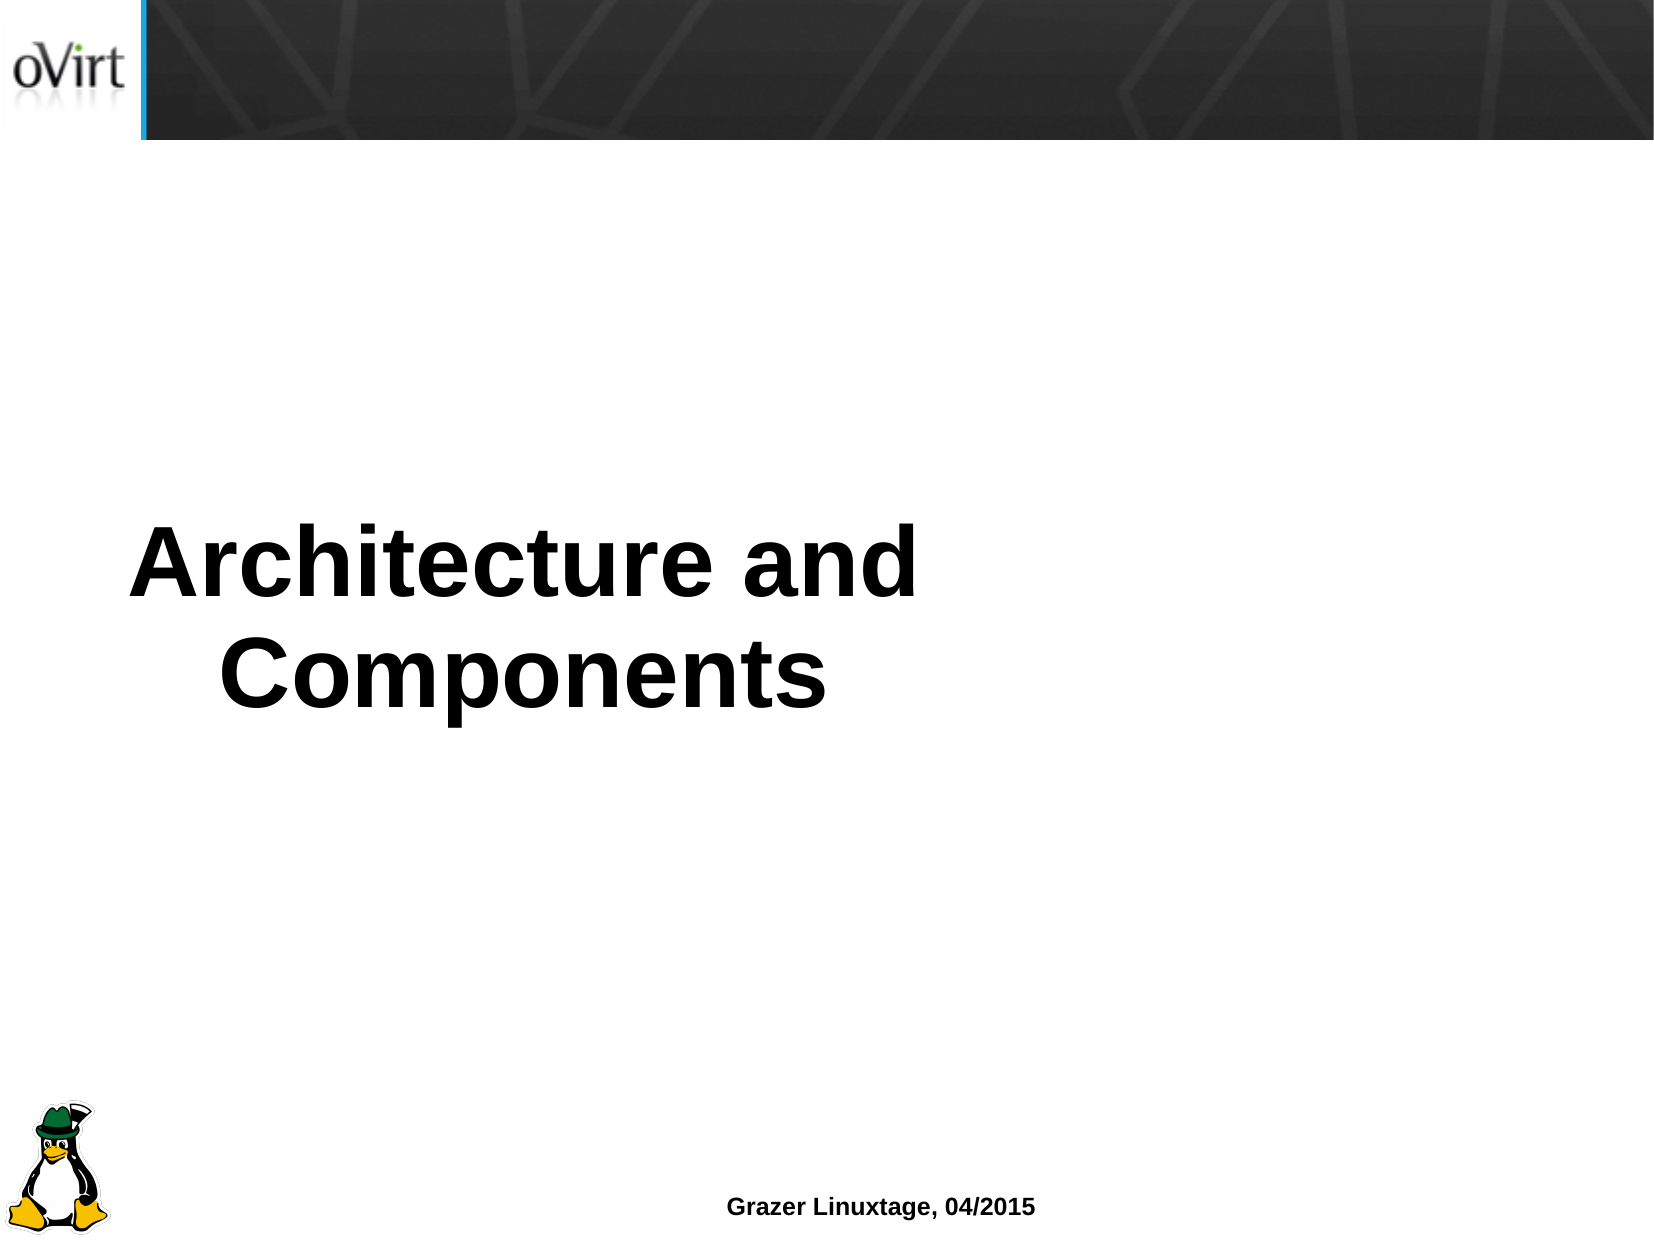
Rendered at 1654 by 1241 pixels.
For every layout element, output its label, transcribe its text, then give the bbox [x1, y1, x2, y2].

text_box Architecture and Components [112, 498, 1549, 737]
picture [0, 0, 1654, 140]
picture [5, 1100, 111, 1235]
